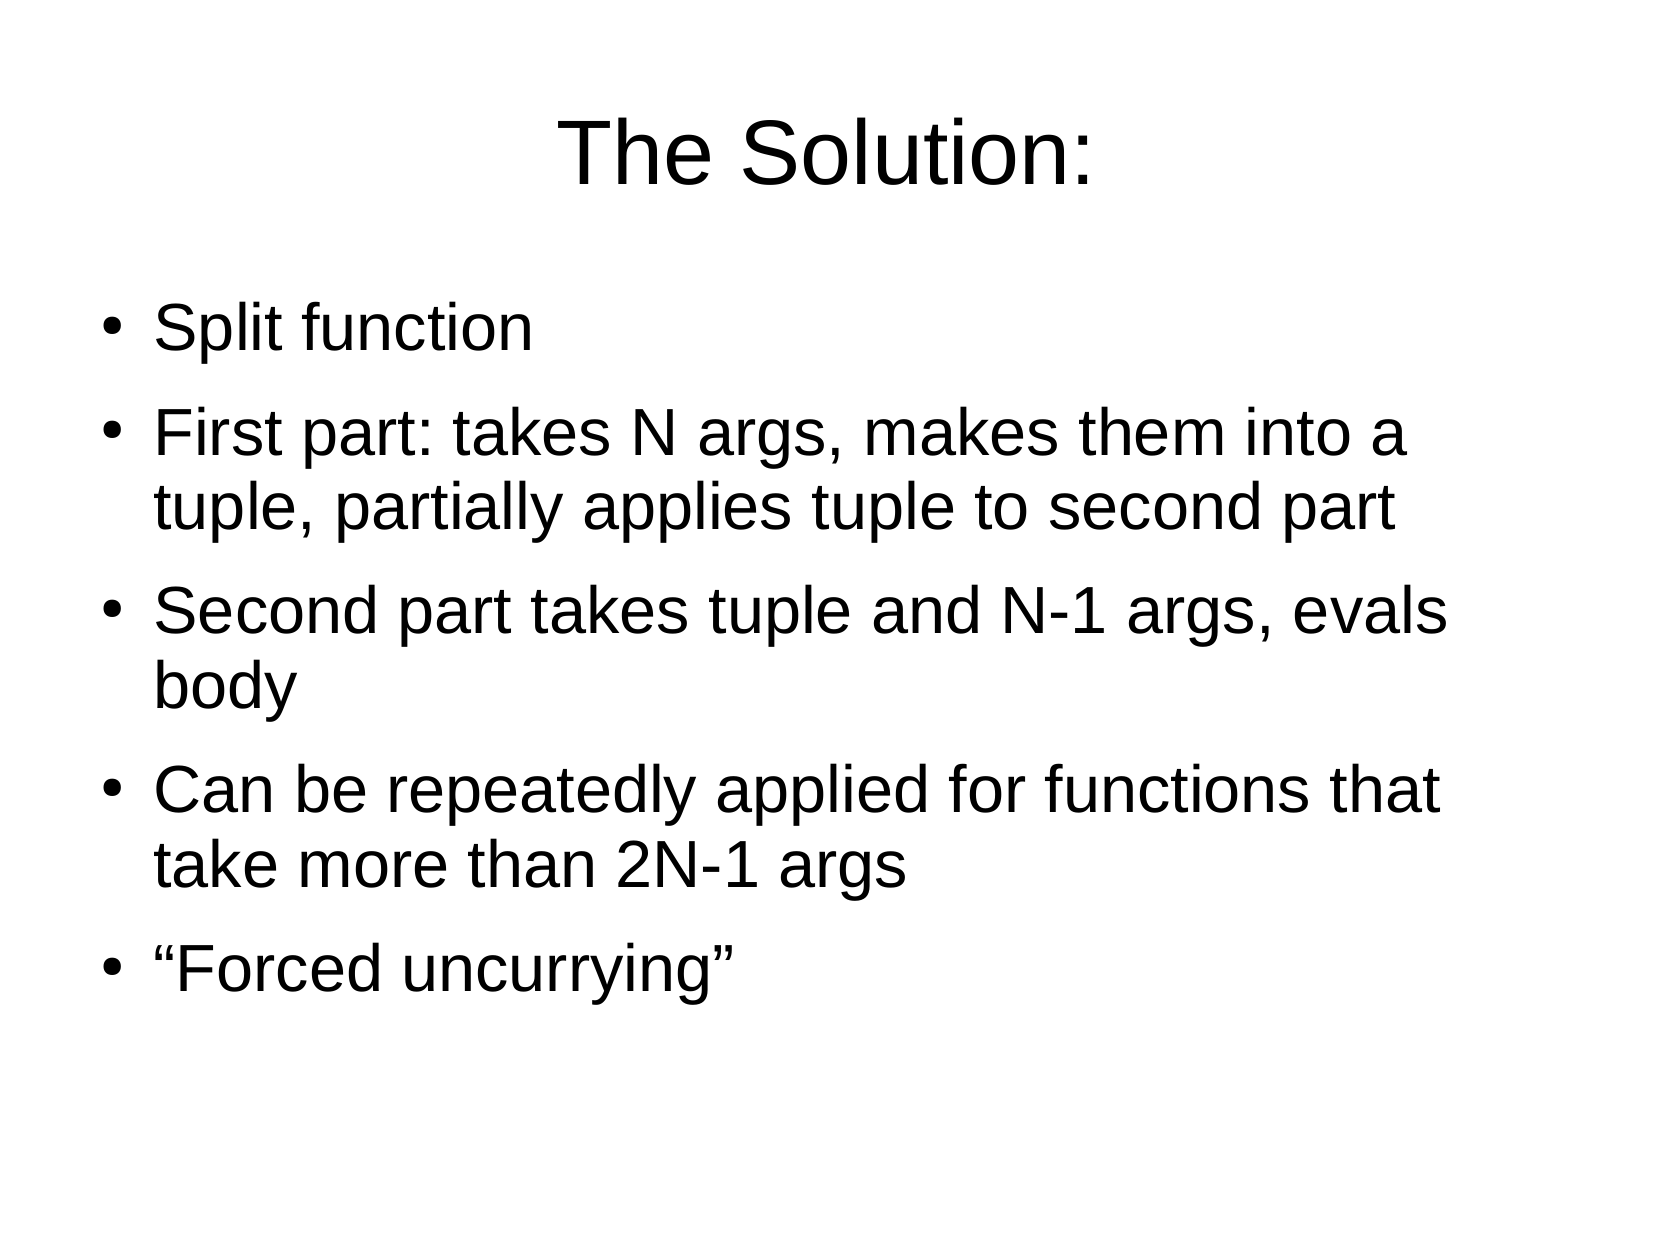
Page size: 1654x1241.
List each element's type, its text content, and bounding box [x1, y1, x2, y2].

list Split function First part: takes N args, makes them into a tuple, partially applies tuple to second part Second part takes tuple and N-1 args, evals body Can be repeatedly applied for functions that take more than 2N-1 args “Forced uncurrying” [82, 290, 1571, 1109]
title The Solution: [82, 49, 1571, 257]
